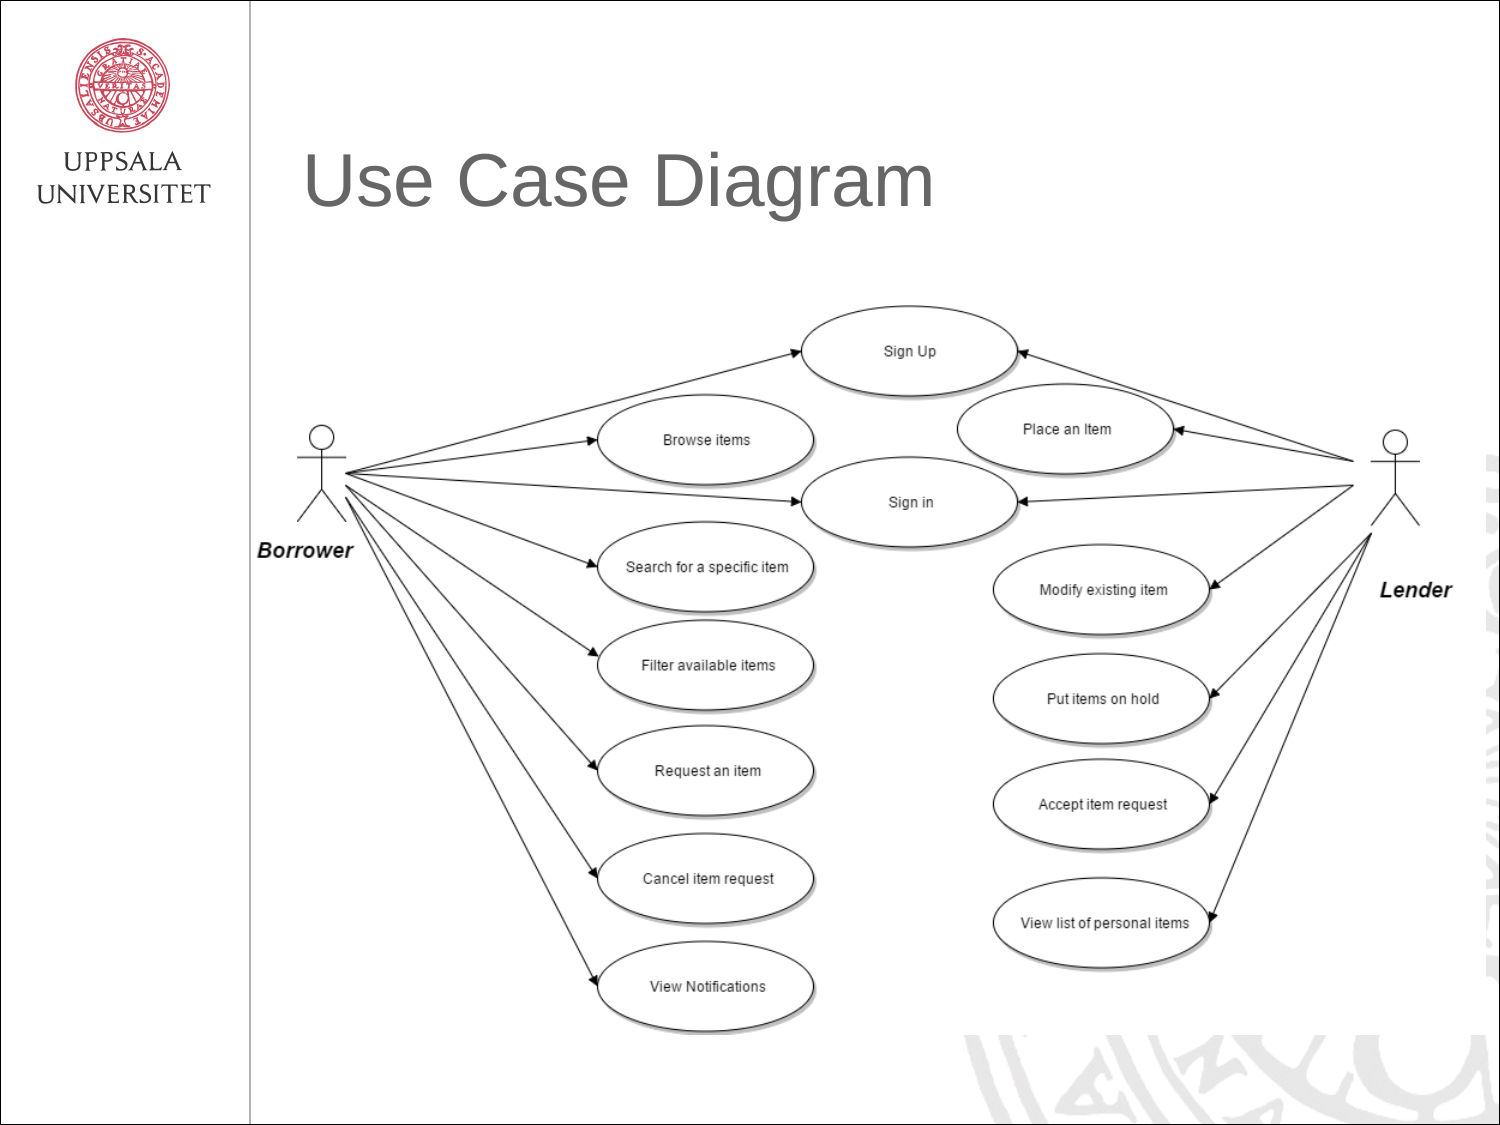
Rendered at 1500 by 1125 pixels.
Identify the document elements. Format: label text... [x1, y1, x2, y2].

picture [1, 1, 248, 248]
picture [254, 305, 1499, 1124]
title Use Case Diagram [287, 21, 1438, 222]
